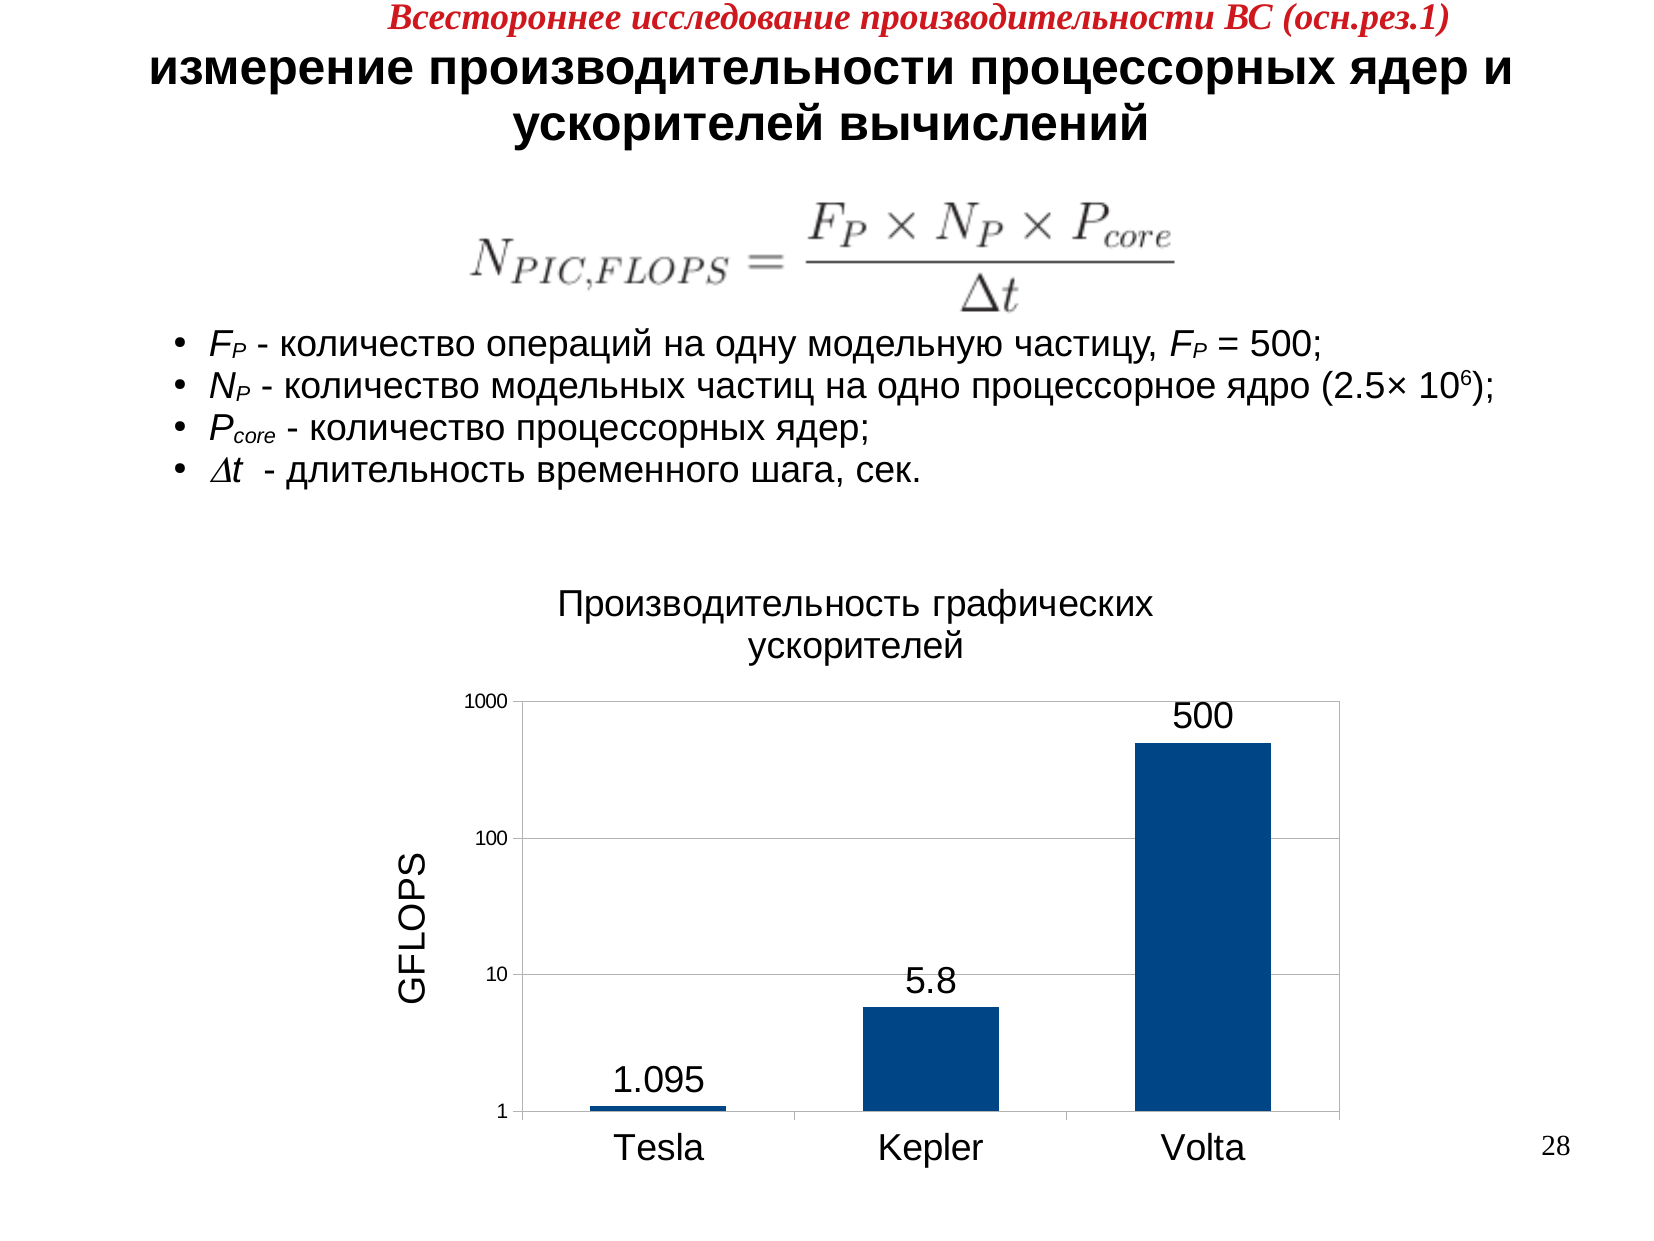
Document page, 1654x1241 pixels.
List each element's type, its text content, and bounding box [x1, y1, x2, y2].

text_box Всестороннее исследование производительности ВС (осн.рез.1) [372, 0, 1501, 87]
title измерение производительности процессорных ядер и ускорителей вычислений [0, 0, 1654, 200]
text_box FP - количество операций на одну модельную частицу, FP = 500; NP - количество модельных частиц на одно процессорное ядро (2.5× 106); Pcore - количество процессорных ядер; Dt - длительность временного шага, сек. [158, 315, 1532, 544]
chart [352, 549, 1360, 1181]
picture [438, 200, 1201, 315]
